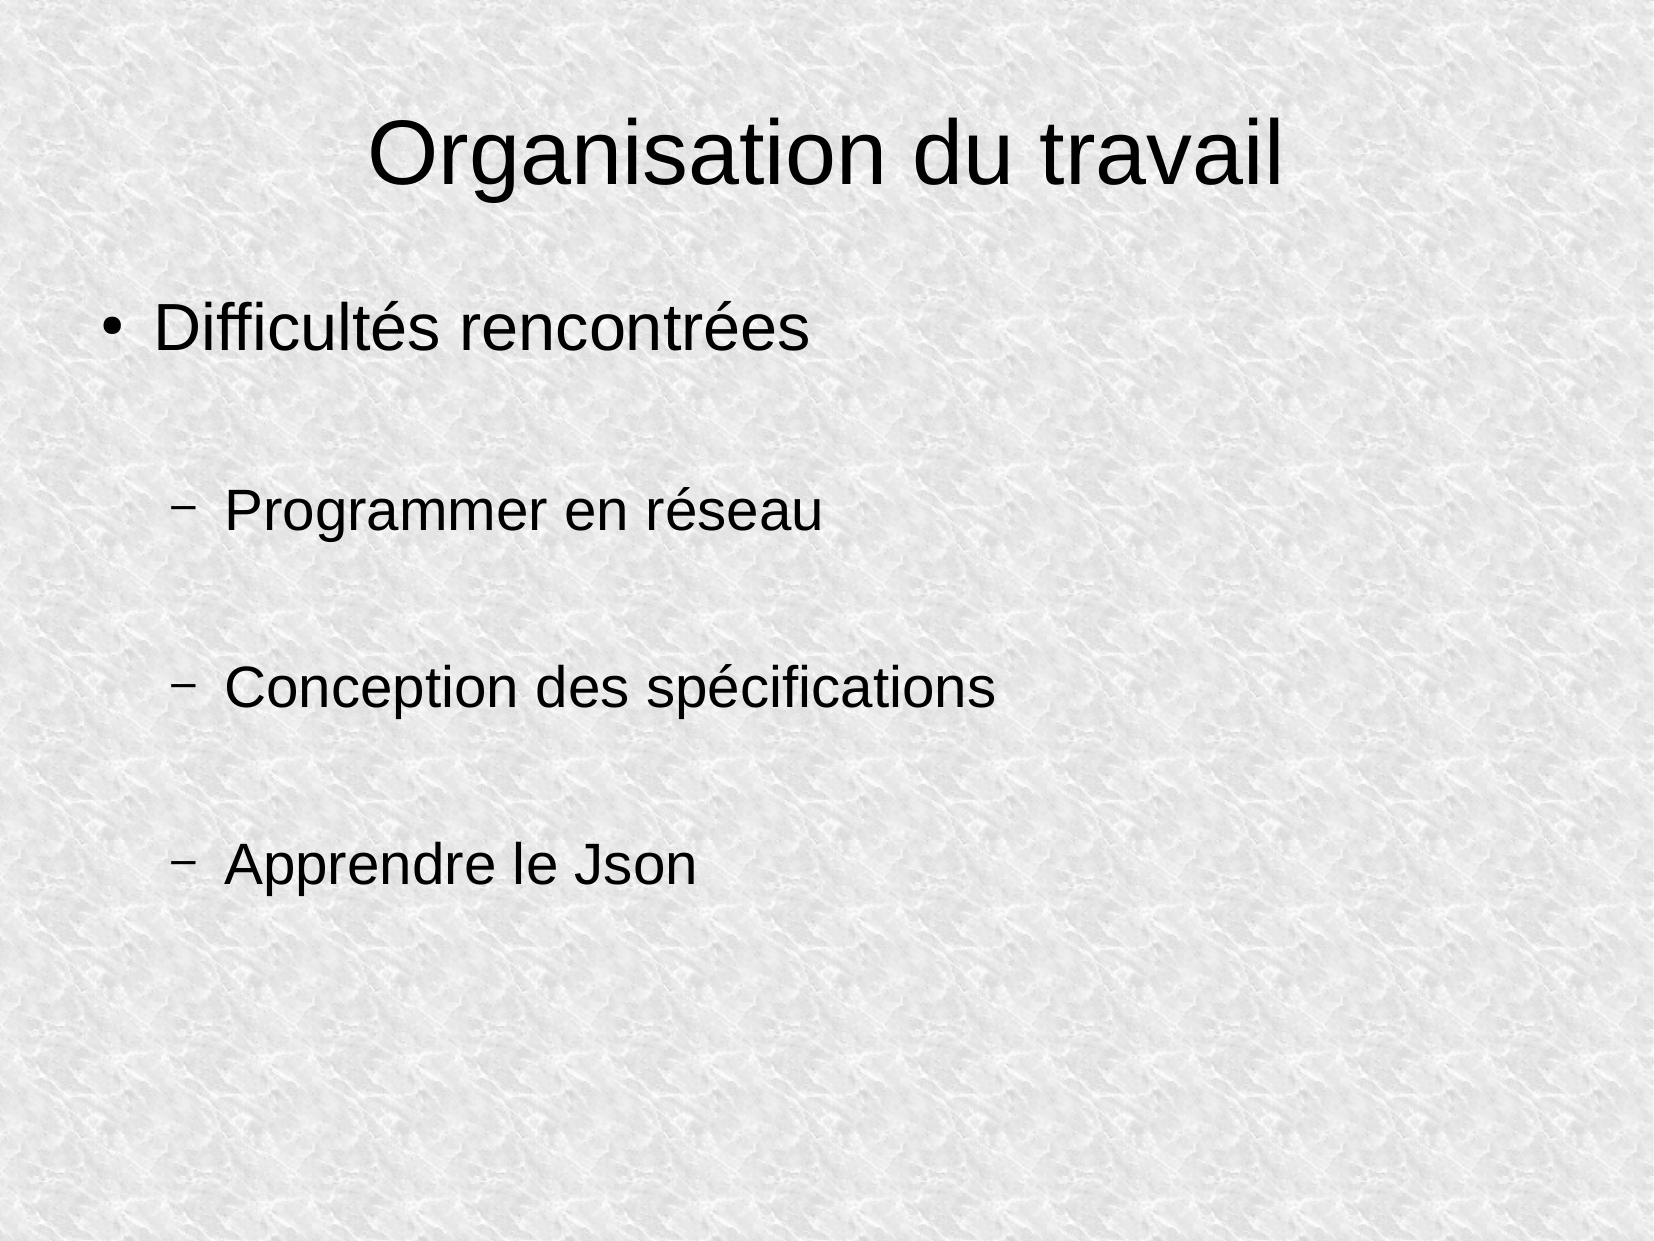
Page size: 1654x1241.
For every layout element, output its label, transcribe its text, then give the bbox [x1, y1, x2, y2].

title Organisation du travail [82, 49, 1571, 257]
picture [0, 0, 1654, 1241]
list Difficultés rencontrées Programmer en réseau Conception des spécifications Apprendre le Json [82, 290, 1571, 1010]
